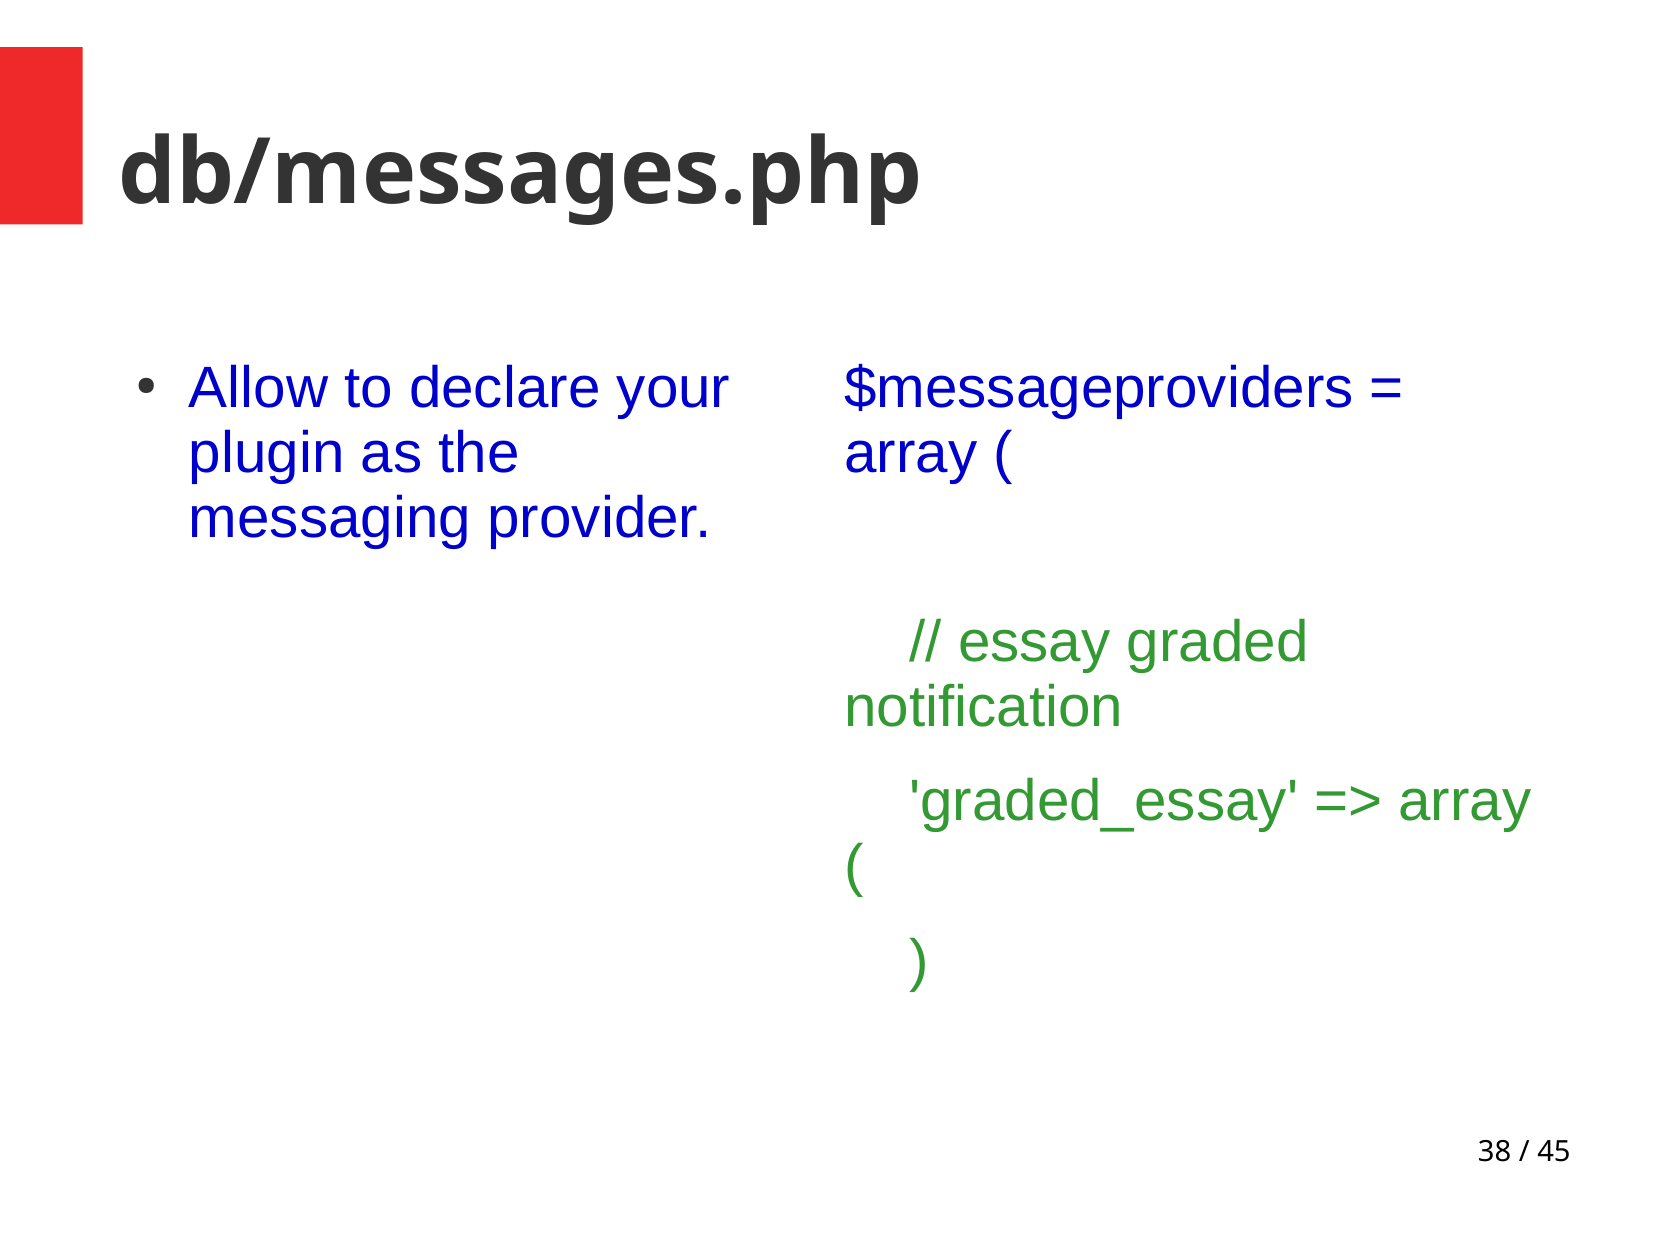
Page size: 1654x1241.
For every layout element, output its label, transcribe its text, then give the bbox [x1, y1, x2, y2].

list Allow to declare your plugin as the messaging provider. [118, 354, 810, 1074]
list $messageproviders = array ( // essay graded notification 'graded_essay' => array ( ) [844, 354, 1536, 1074]
title db/messages.php [118, 64, 1571, 272]
